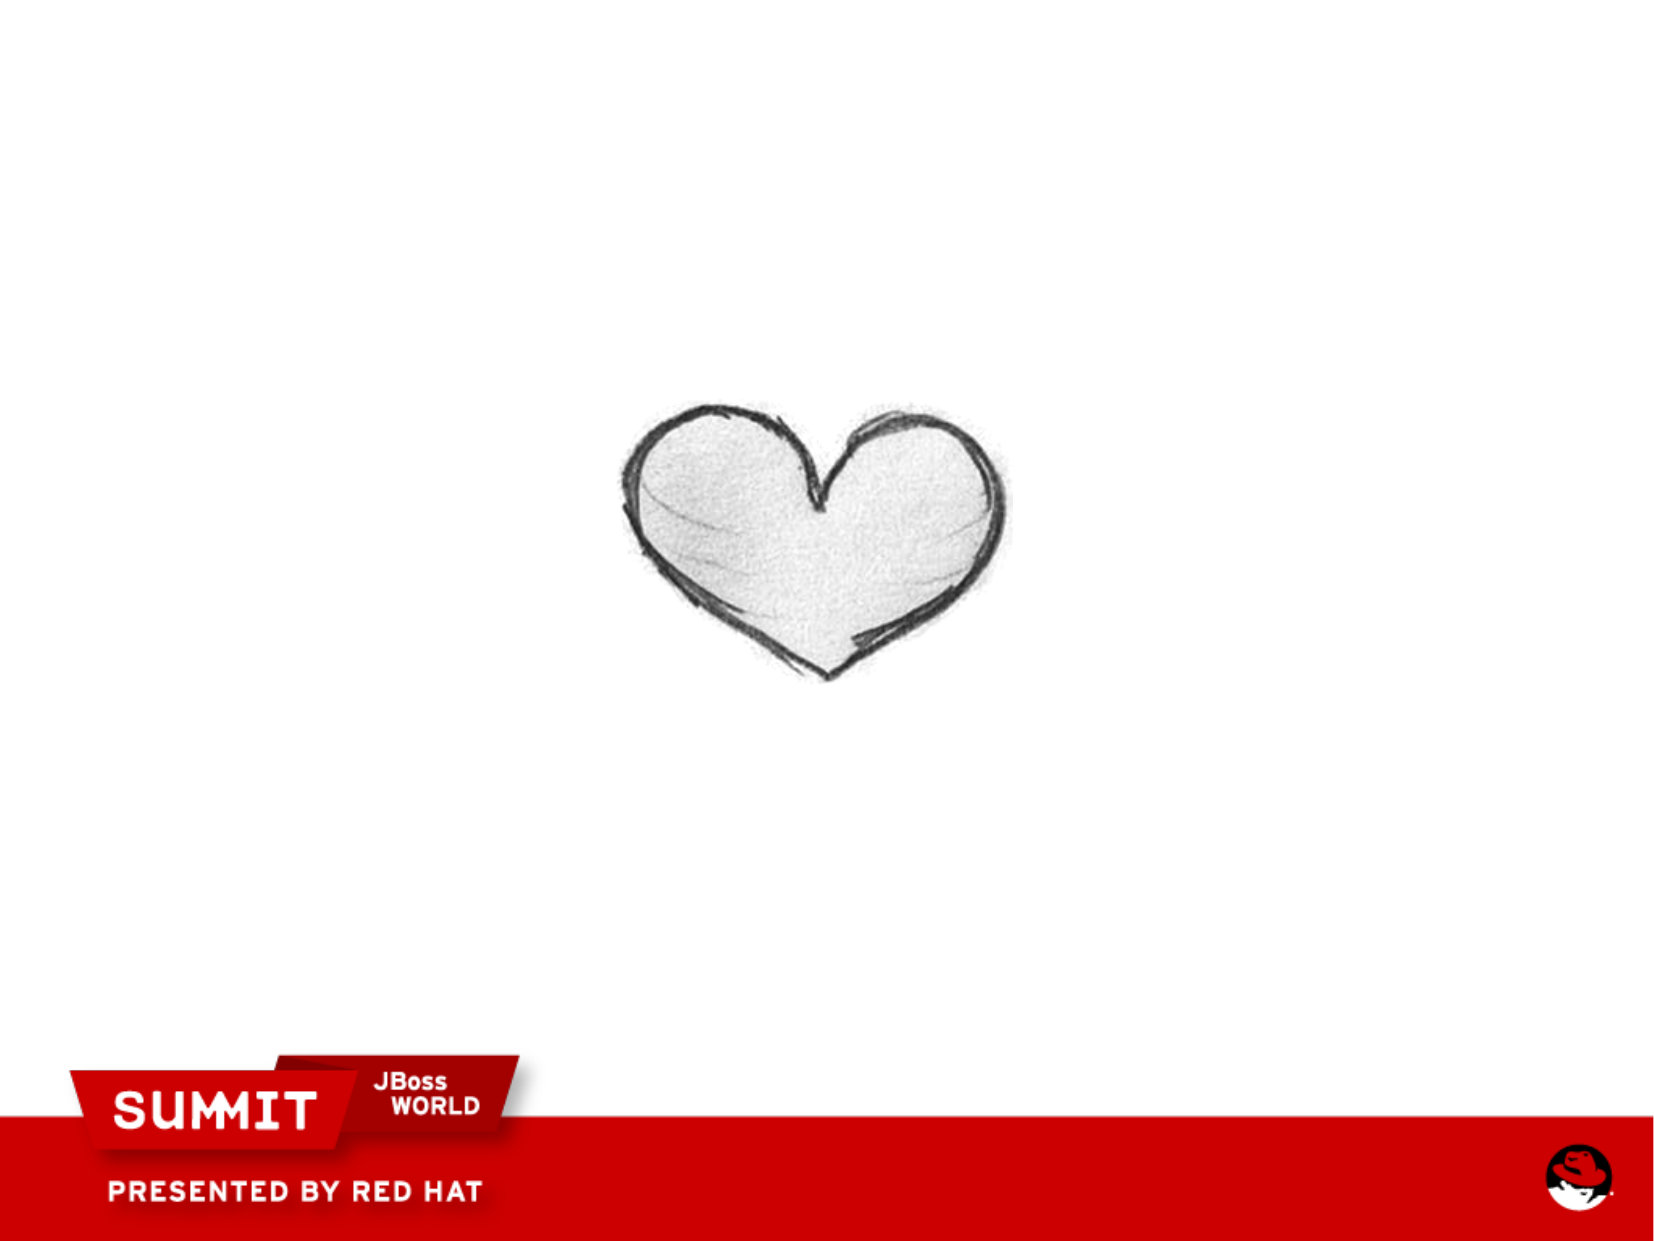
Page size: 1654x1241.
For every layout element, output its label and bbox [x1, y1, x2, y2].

picture [0, 1043, 1654, 1241]
picture [612, 337, 1013, 738]
